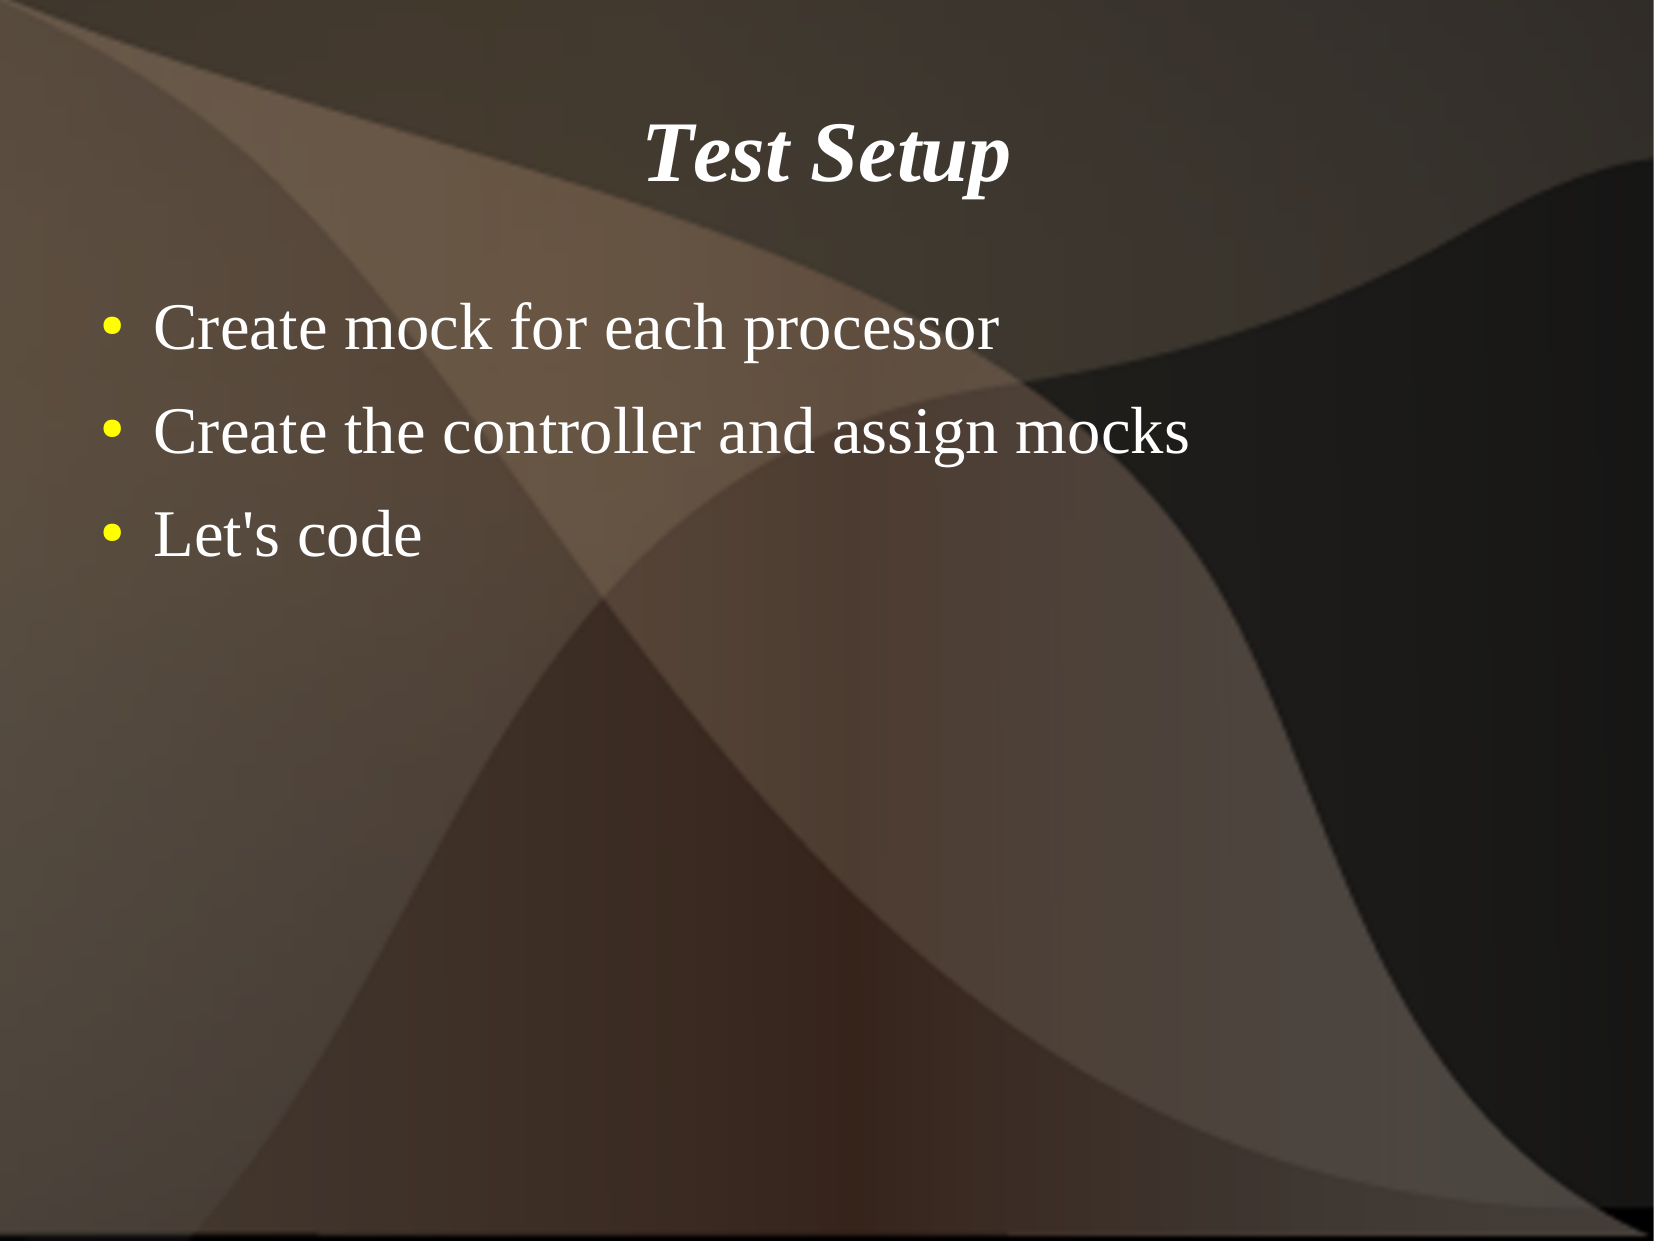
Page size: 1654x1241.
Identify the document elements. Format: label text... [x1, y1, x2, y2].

title Test Setup [82, 49, 1571, 257]
picture [0, 0, 1654, 1241]
list Create mock for each processor Create the controller and assign mocks Let's code [82, 290, 1571, 1109]
